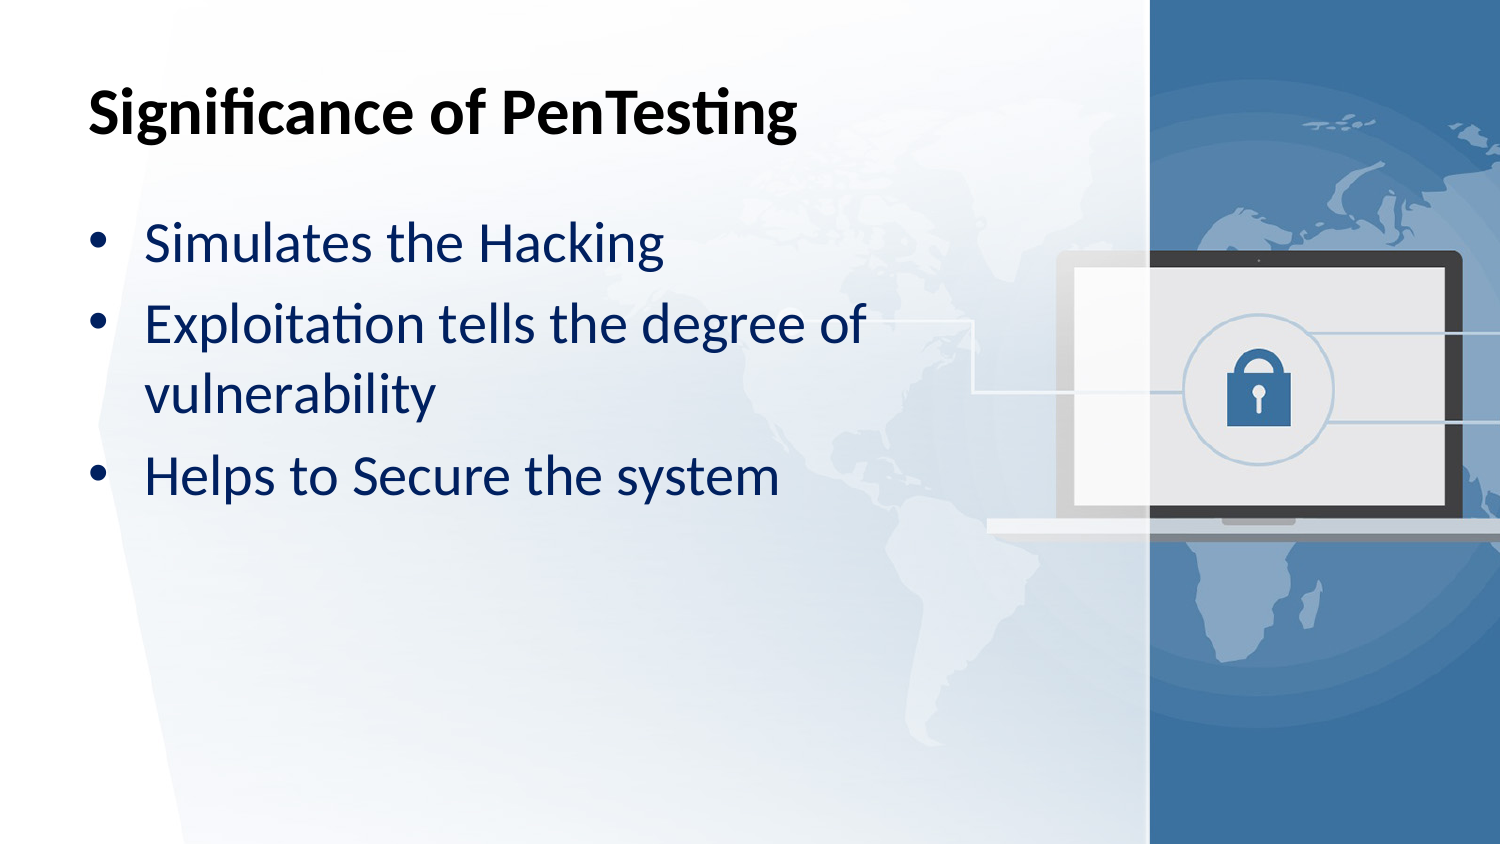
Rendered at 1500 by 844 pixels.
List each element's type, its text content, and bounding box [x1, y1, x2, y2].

title Significance of PenTesting [73, 71, 1051, 165]
list Simulates the Hacking Exploitation tells the degree of vulnerability Helps to Secure the system [73, 196, 1051, 773]
picture [0, 0, 1500, 844]
